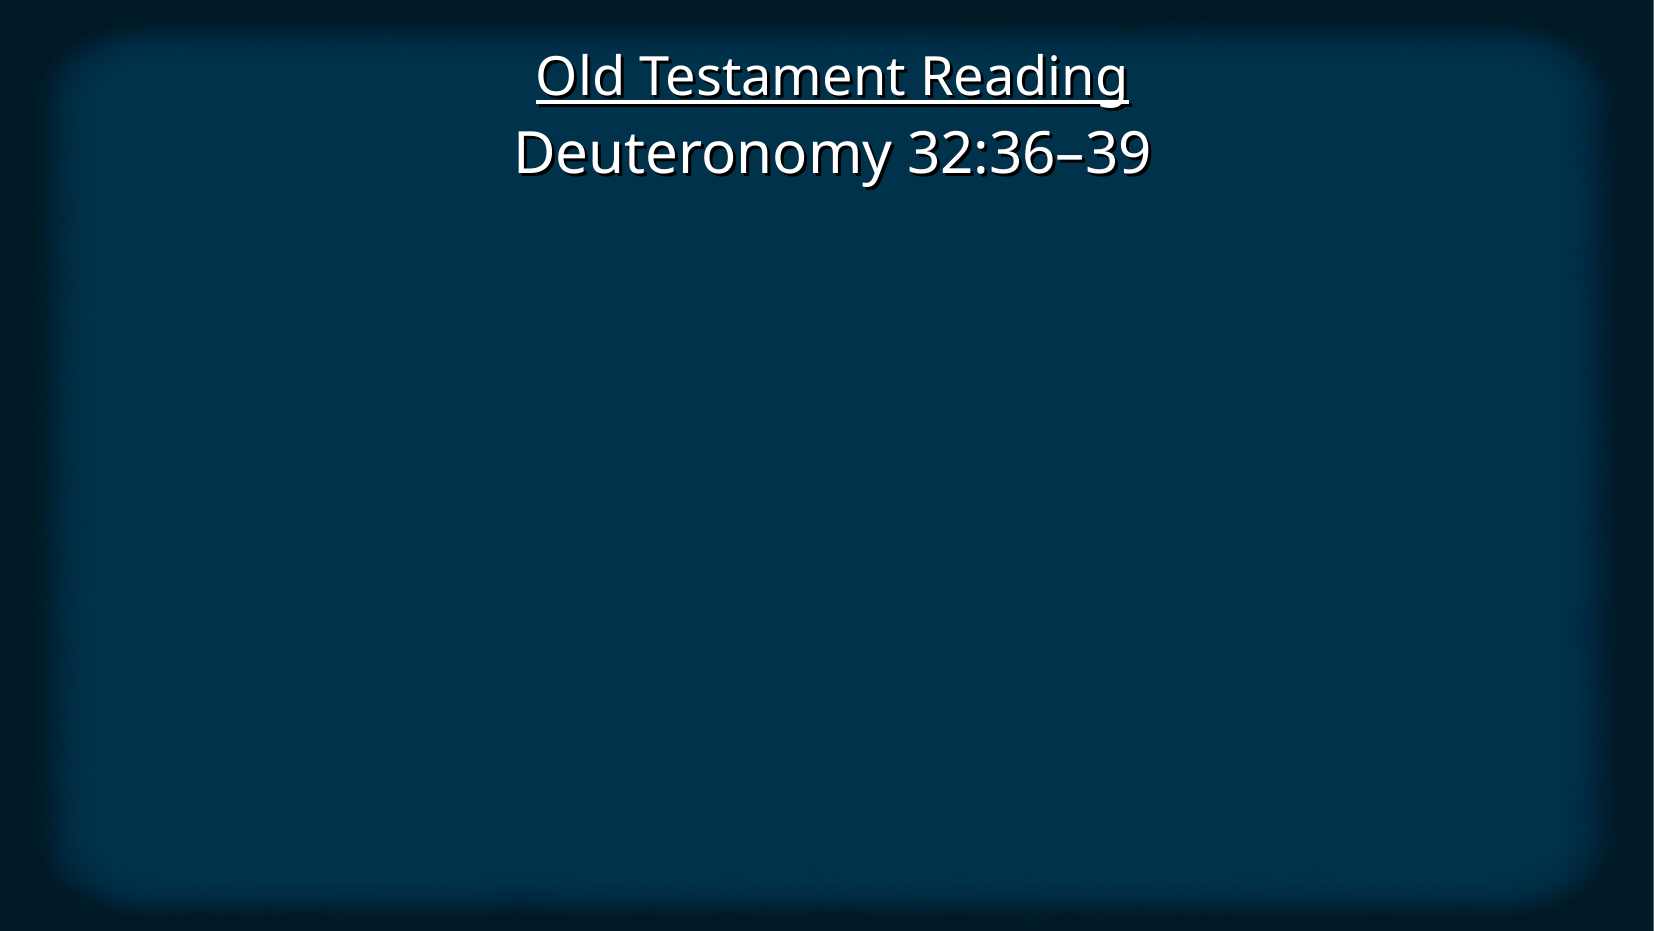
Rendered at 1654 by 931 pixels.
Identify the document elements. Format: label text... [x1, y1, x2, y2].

text_box Old Testament Reading Deuteronomy 32:36–39 [105, 30, 1561, 194]
picture [0, 0, 1654, 931]
